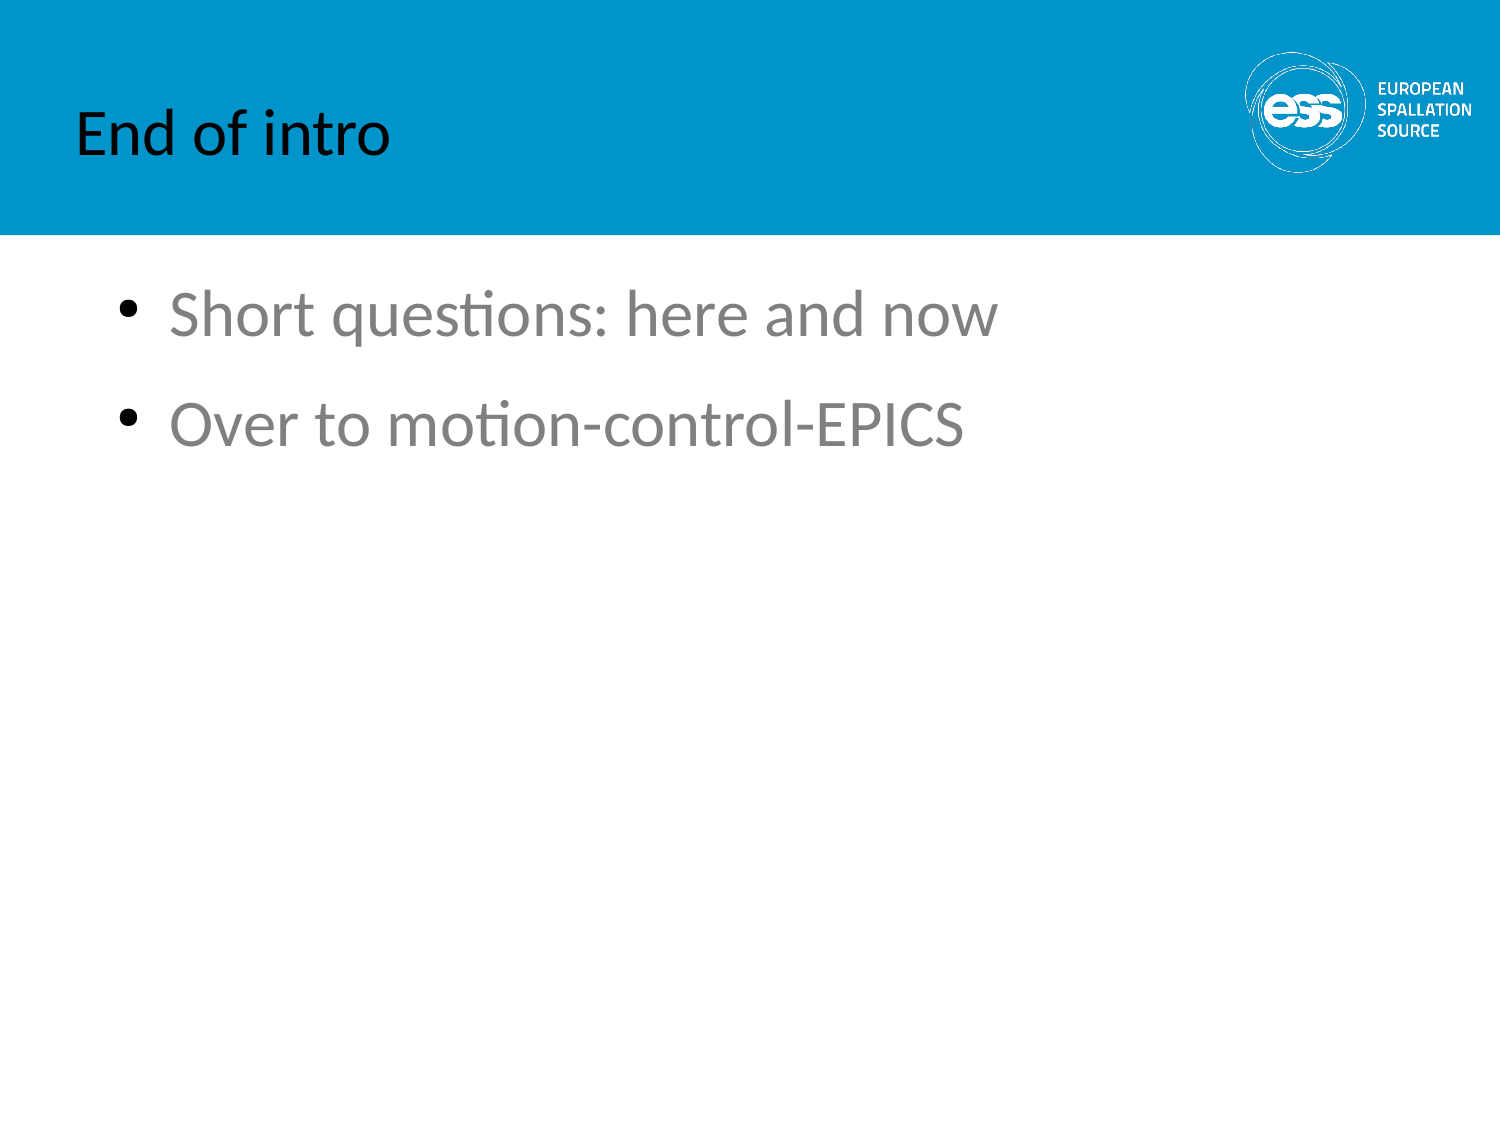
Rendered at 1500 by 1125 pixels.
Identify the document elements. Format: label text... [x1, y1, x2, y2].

picture [1432, 125, 1438, 136]
picture [1443, 86, 1450, 93]
picture [1409, 104, 1415, 115]
picture [1436, 104, 1444, 115]
picture [1422, 125, 1428, 134]
picture [1264, 94, 1342, 127]
picture [1398, 109, 1406, 115]
picture [1389, 104, 1393, 115]
picture [1400, 83, 1407, 94]
picture [1418, 104, 1423, 115]
picture [1379, 83, 1385, 94]
picture [1454, 83, 1458, 94]
picture [1423, 83, 1430, 94]
list Short questions: here and now Over to motion-control-EPICS [84, 262, 1435, 1005]
title End of intro [75, 45, 1247, 233]
